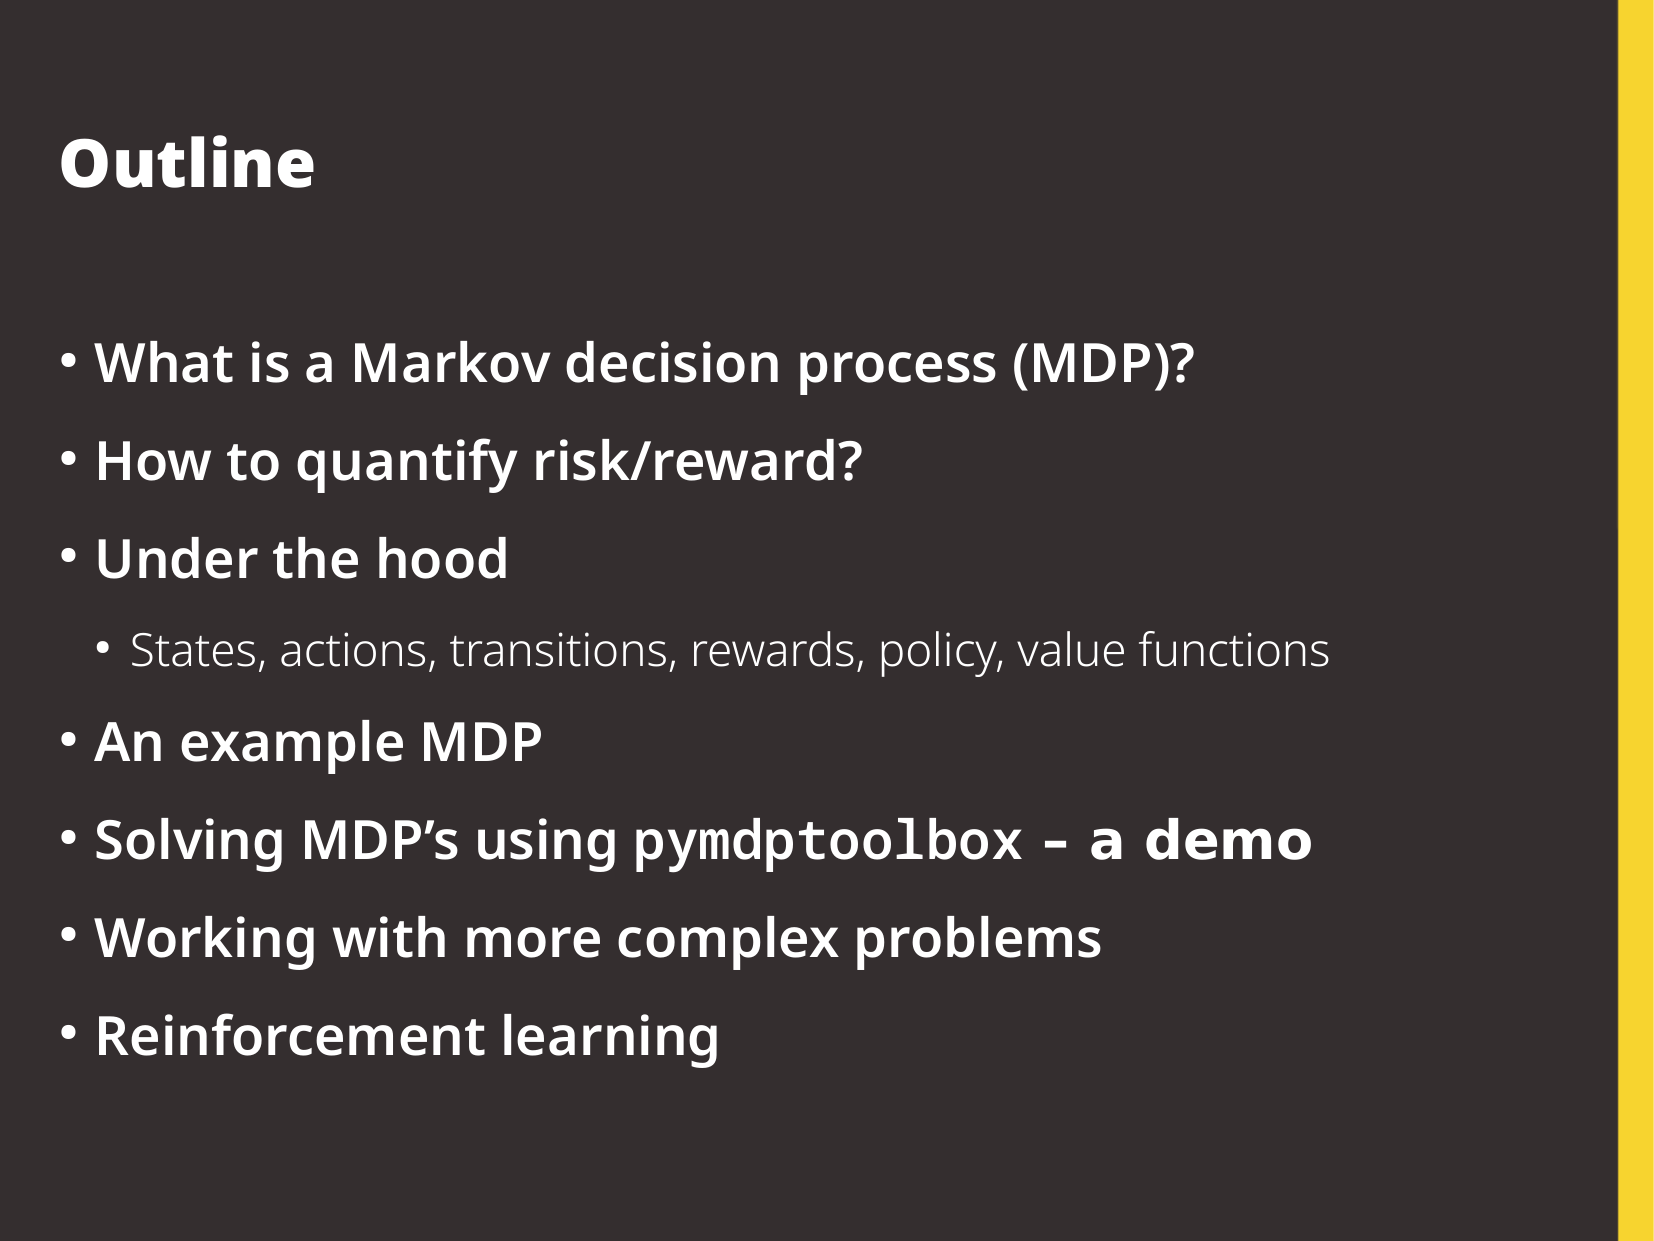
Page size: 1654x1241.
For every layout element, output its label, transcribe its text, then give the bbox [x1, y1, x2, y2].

picture [0, 0, 1654, 1241]
title Outline [59, 59, 1595, 207]
list What is a Markov decision process (MDP)? How to quantify risk/reward? Under the hood States, actions, transitions, rewards, policy, value functions An example MDP Solving MDP’s using pymdptoolbox – a demo Working with more complex problems Reinforcement learning [59, 324, 1565, 1093]
